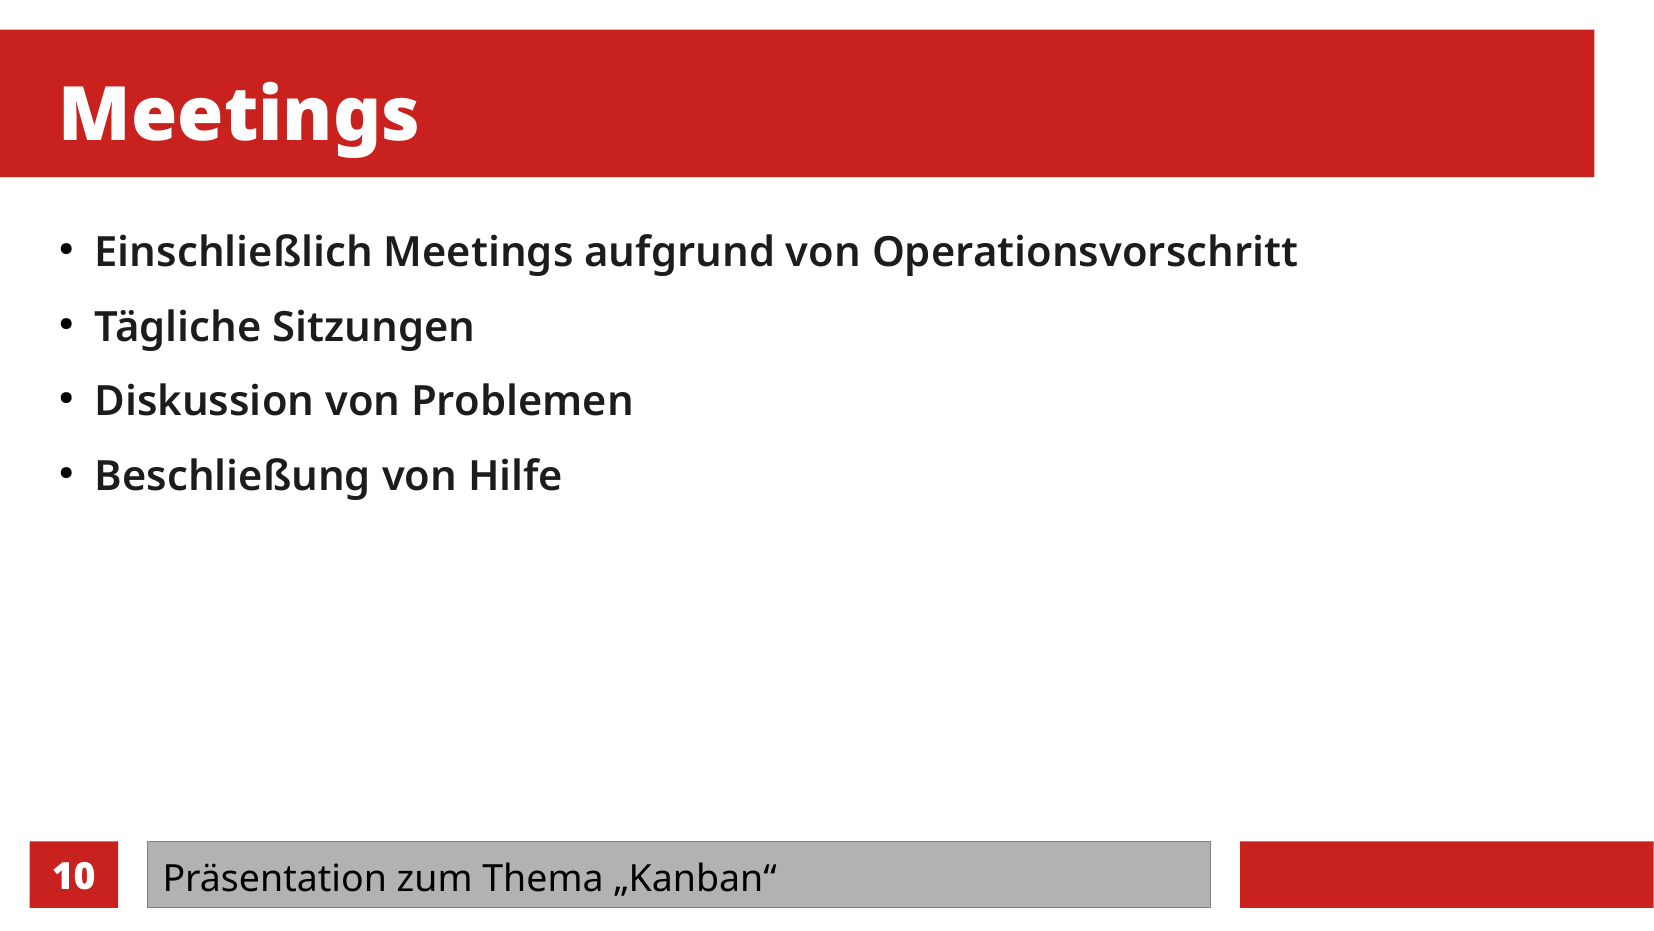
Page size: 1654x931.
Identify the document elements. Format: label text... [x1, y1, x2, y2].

title Meetings [59, 44, 1595, 163]
text_box Präsentation zum Thema „Kanban“ [147, 844, 836, 907]
list Einschließlich Meetings aufgrund von Operationsvorschritt Tägliche Sitzungen Diskussion von Problemen Beschließung von Hilfe [59, 221, 1565, 798]
